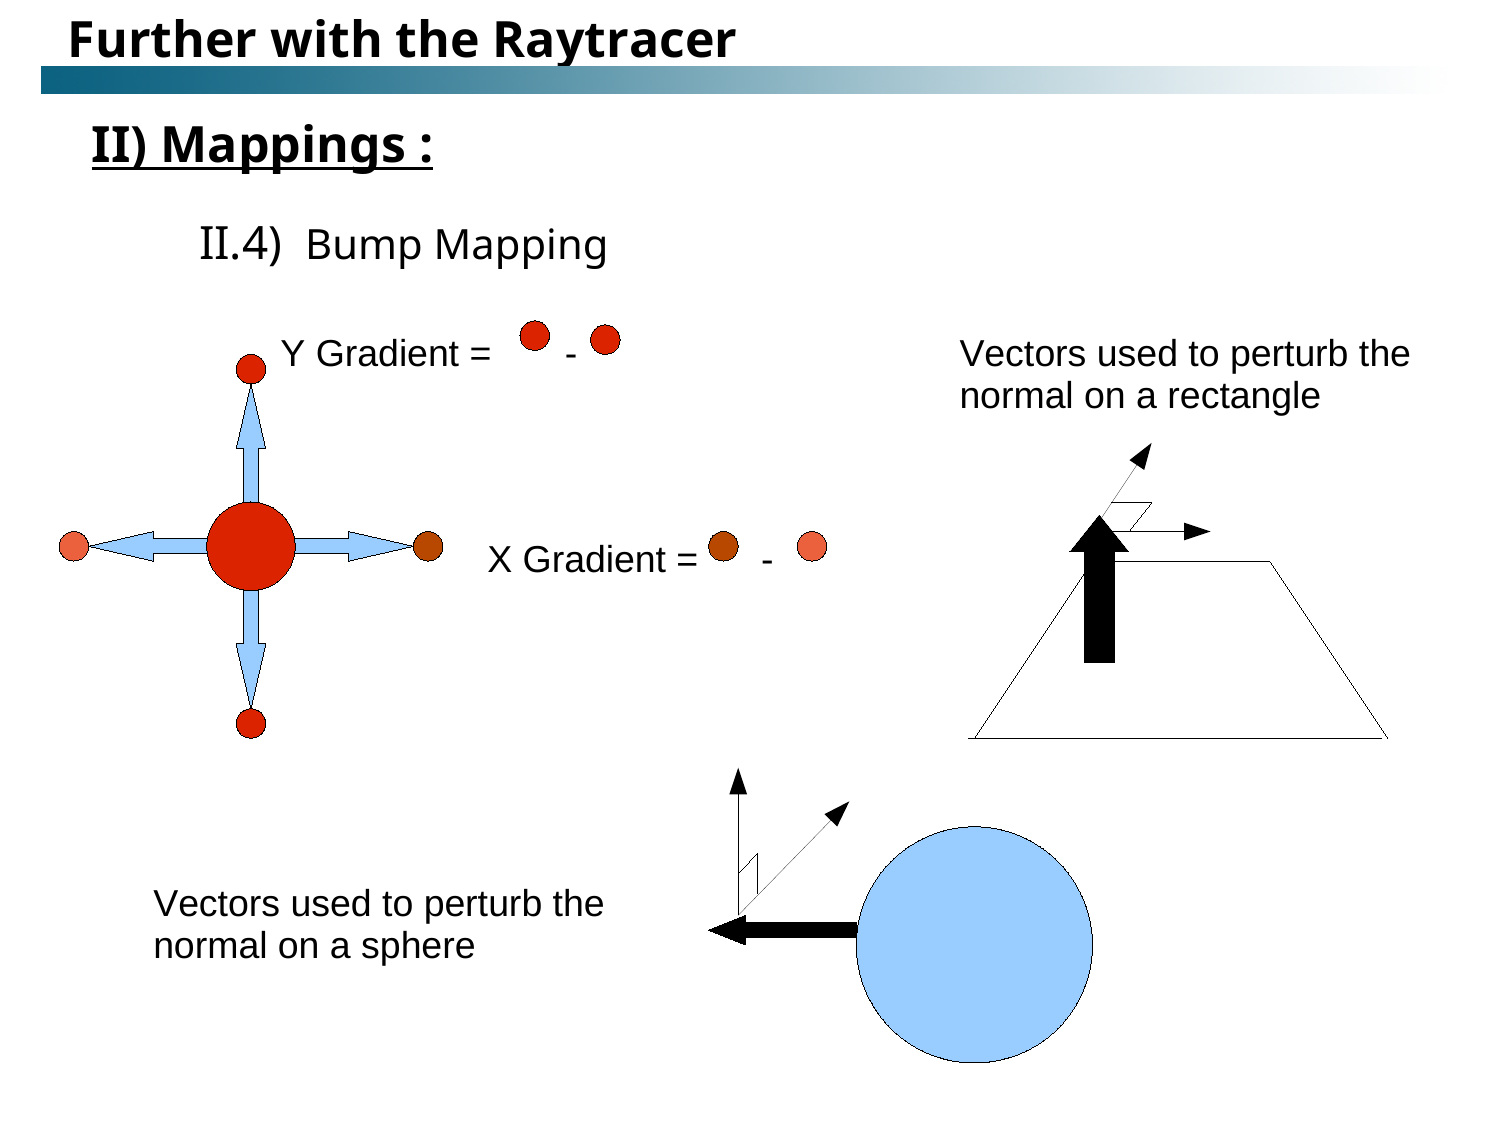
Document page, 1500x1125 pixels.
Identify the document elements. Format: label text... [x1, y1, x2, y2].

text_box [708, 531, 739, 562]
text_box Y Gradient = - [265, 324, 680, 384]
text_box II) Mappings : [76, 101, 644, 186]
picture [41, 66, 1471, 94]
text_box II.4) Bump Mapping [184, 202, 1182, 281]
text_box Vectors used to perturb the normal on a sphere [138, 875, 621, 975]
text_box [519, 320, 550, 351]
text_box [1069, 515, 1129, 663]
text_box Vectors used to perturb the normal on a rectangle [944, 324, 1427, 424]
text_box X Gradient = - [472, 531, 886, 621]
text_box [59, 354, 443, 739]
text_box [1094, 518, 1113, 531]
title Further with the Raytracer [53, 1, 859, 66]
text_box [708, 826, 1093, 1063]
text_box [797, 531, 827, 562]
text_box [590, 324, 621, 355]
